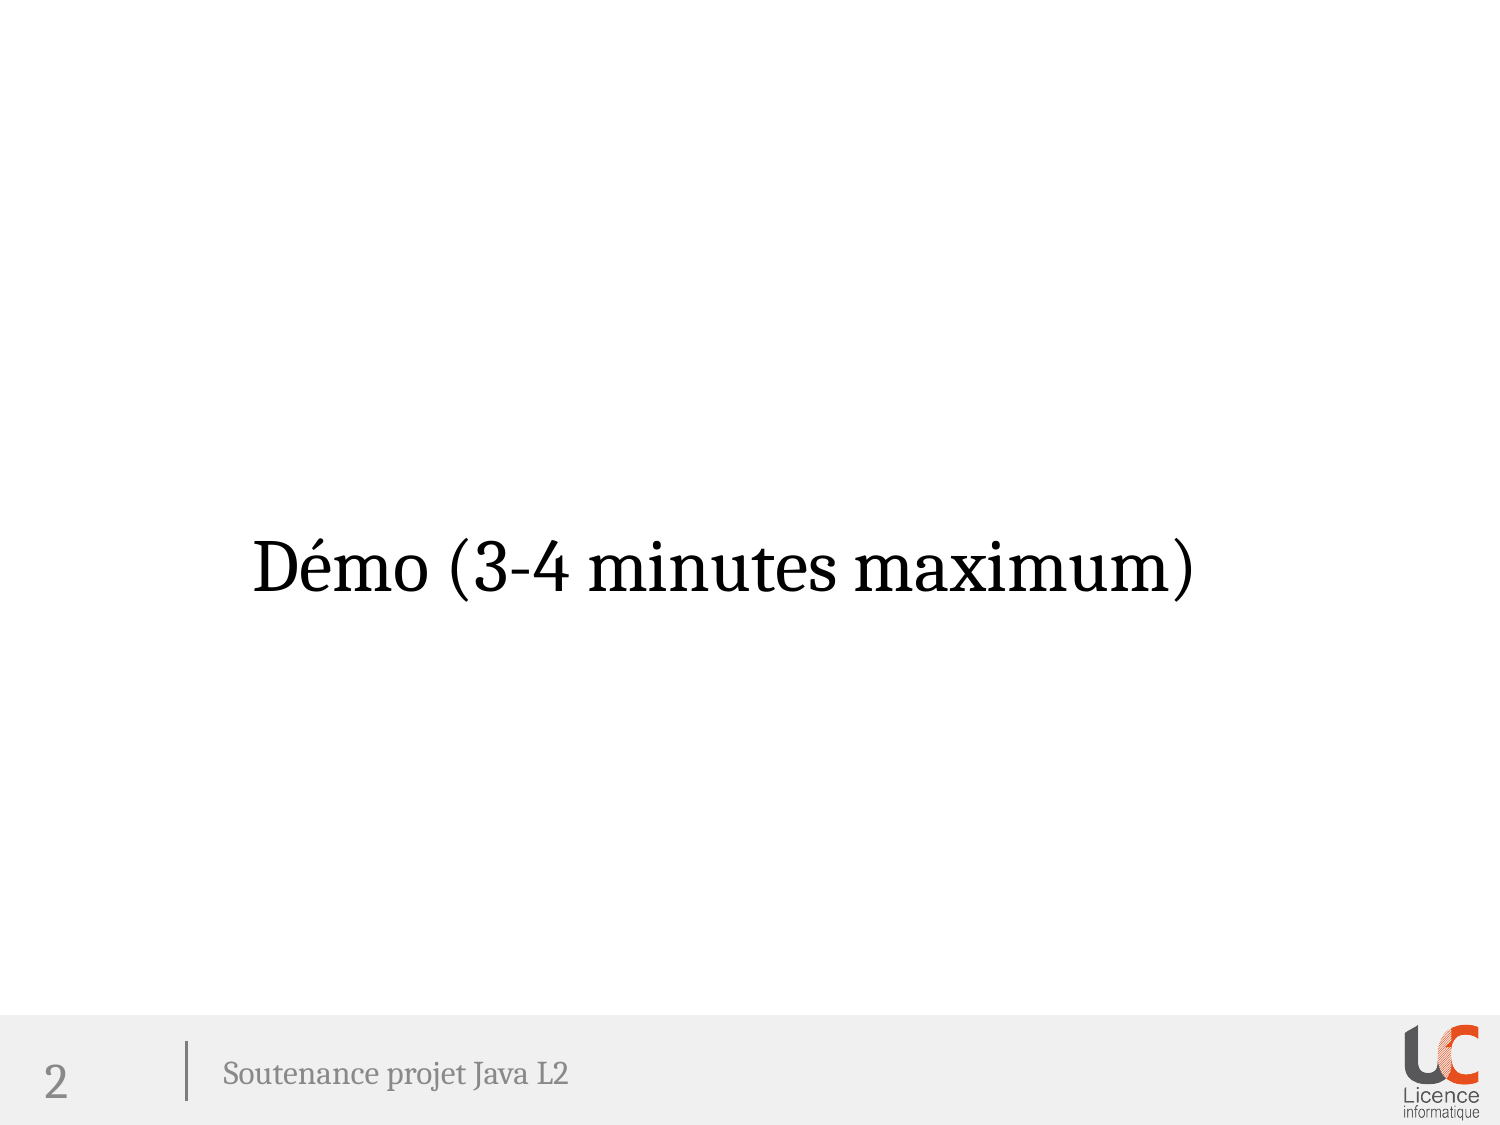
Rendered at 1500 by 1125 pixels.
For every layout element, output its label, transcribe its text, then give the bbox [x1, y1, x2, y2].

text_box Soutenance projet Java L2 [208, 1041, 1205, 1102]
text_box Démo (3-4 minutes maximum) [237, 509, 1263, 616]
text_box 3 [29, 1041, 160, 1102]
picture [1398, 1020, 1484, 1122]
